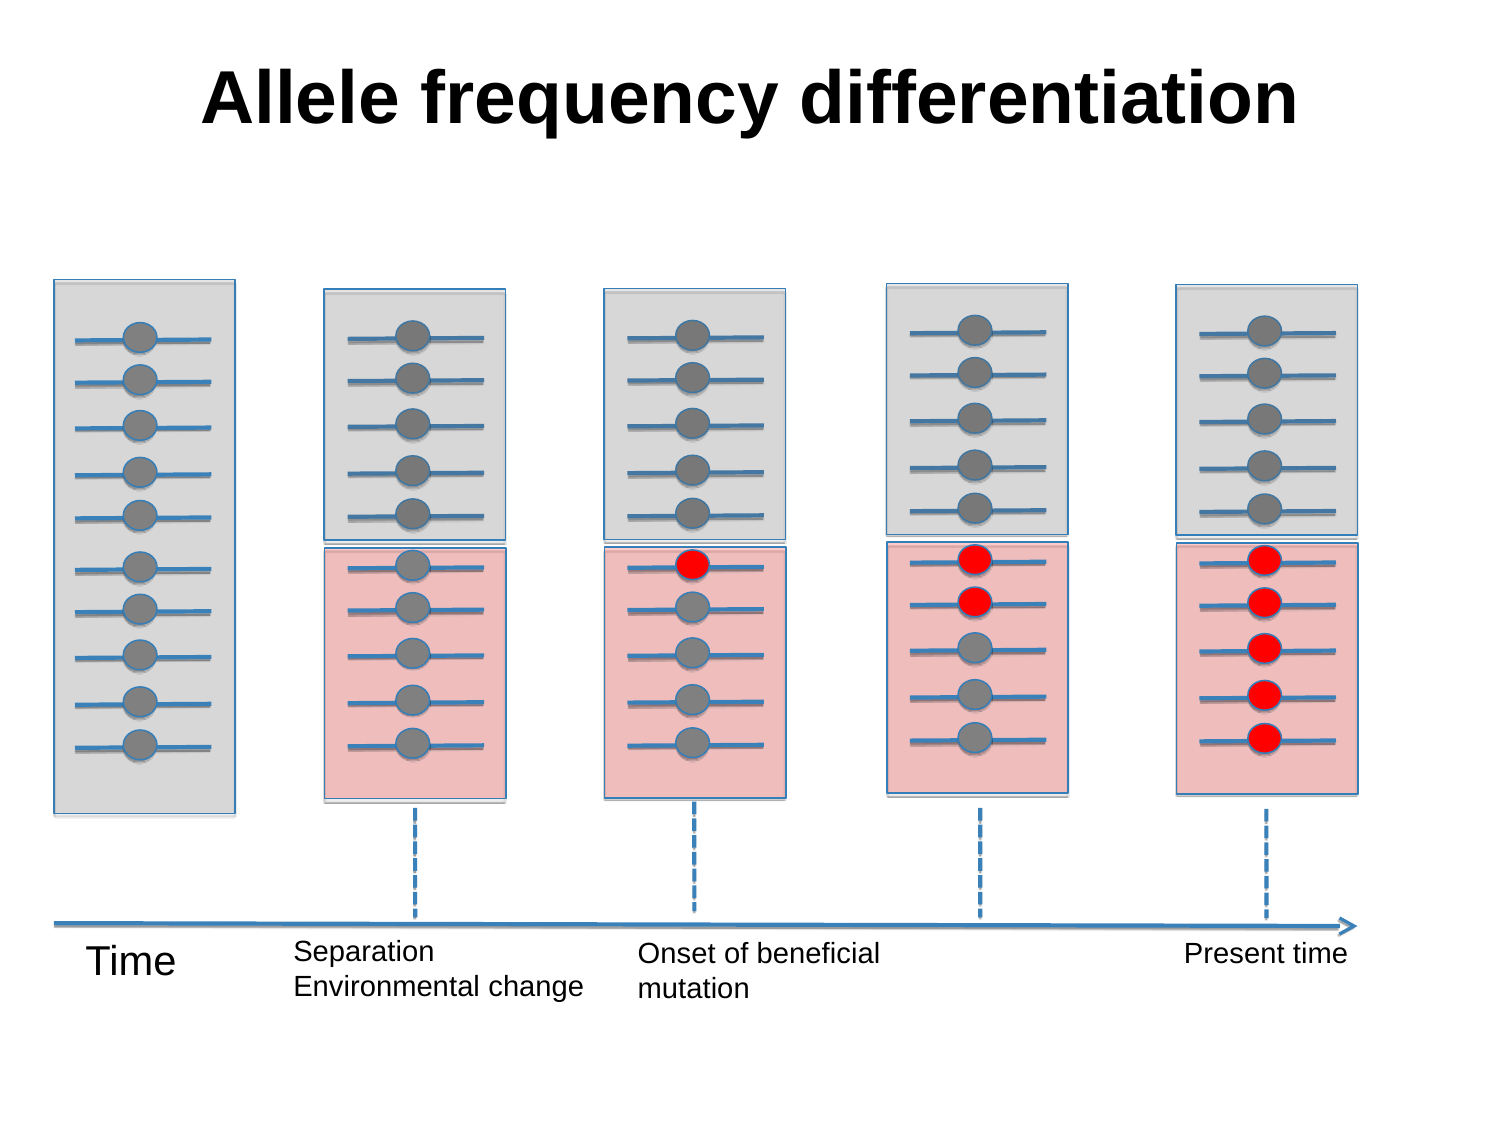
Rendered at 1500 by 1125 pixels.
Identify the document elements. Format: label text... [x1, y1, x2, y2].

text_box [53, 279, 236, 814]
text_box Time [70, 926, 192, 991]
text_box [886, 542, 1069, 793]
text_box [324, 547, 506, 799]
text_box [324, 289, 506, 540]
text_box [604, 547, 786, 799]
text_box [604, 288, 786, 540]
text_box Onset of beneficial mutation [622, 926, 904, 1012]
text_box [1176, 542, 1358, 794]
text_box [1176, 284, 1358, 536]
text_box [886, 283, 1068, 535]
title Allele frequency differentiation [75, 0, 1425, 188]
text_box Present time [1169, 926, 1364, 977]
text_box Separation Environmental change [278, 924, 600, 1010]
